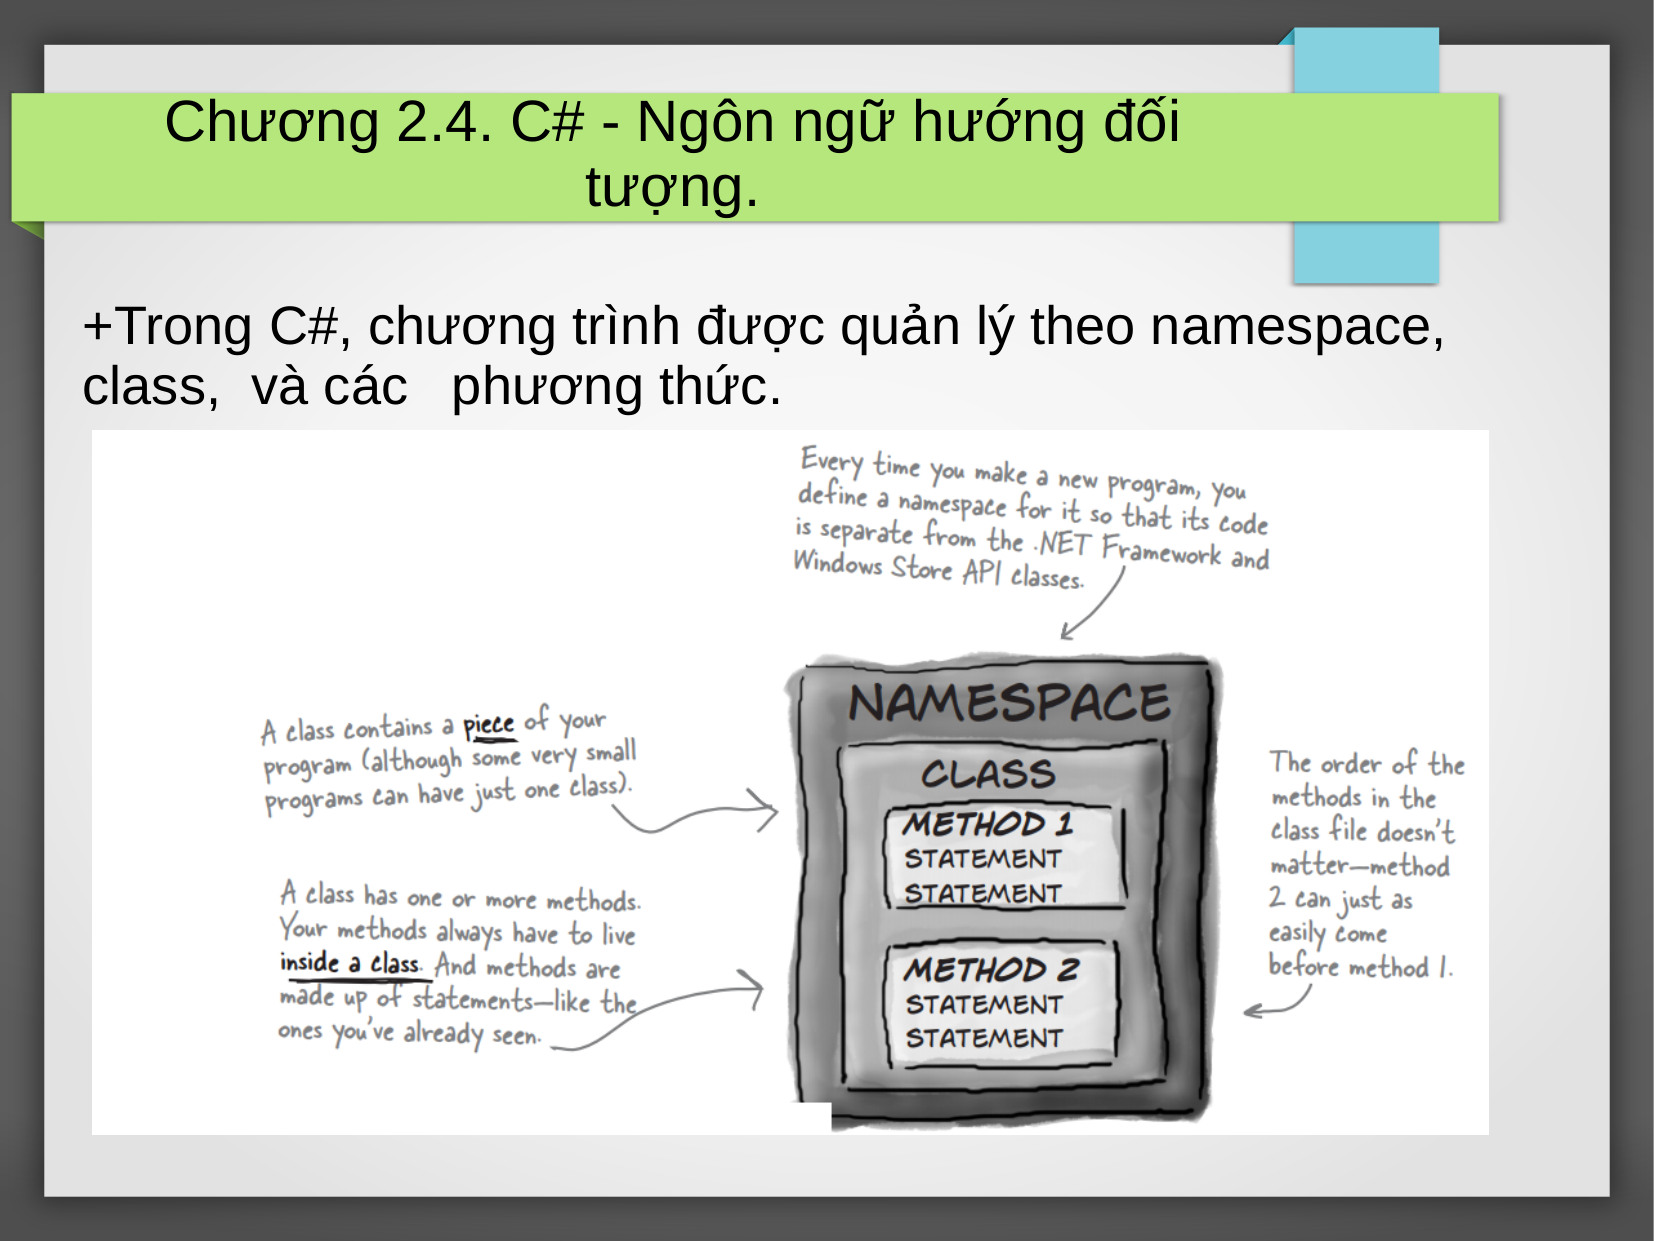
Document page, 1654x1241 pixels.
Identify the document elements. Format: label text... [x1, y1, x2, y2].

picture [0, 0, 1654, 1241]
subtitle +Trong C#, chương trình được quản lý theo namespace, class, và các phương thức. [82, 295, 1571, 1015]
title Chương 2.4. C# - Ngôn ngữ hướng đối tượng. [82, 88, 1264, 219]
